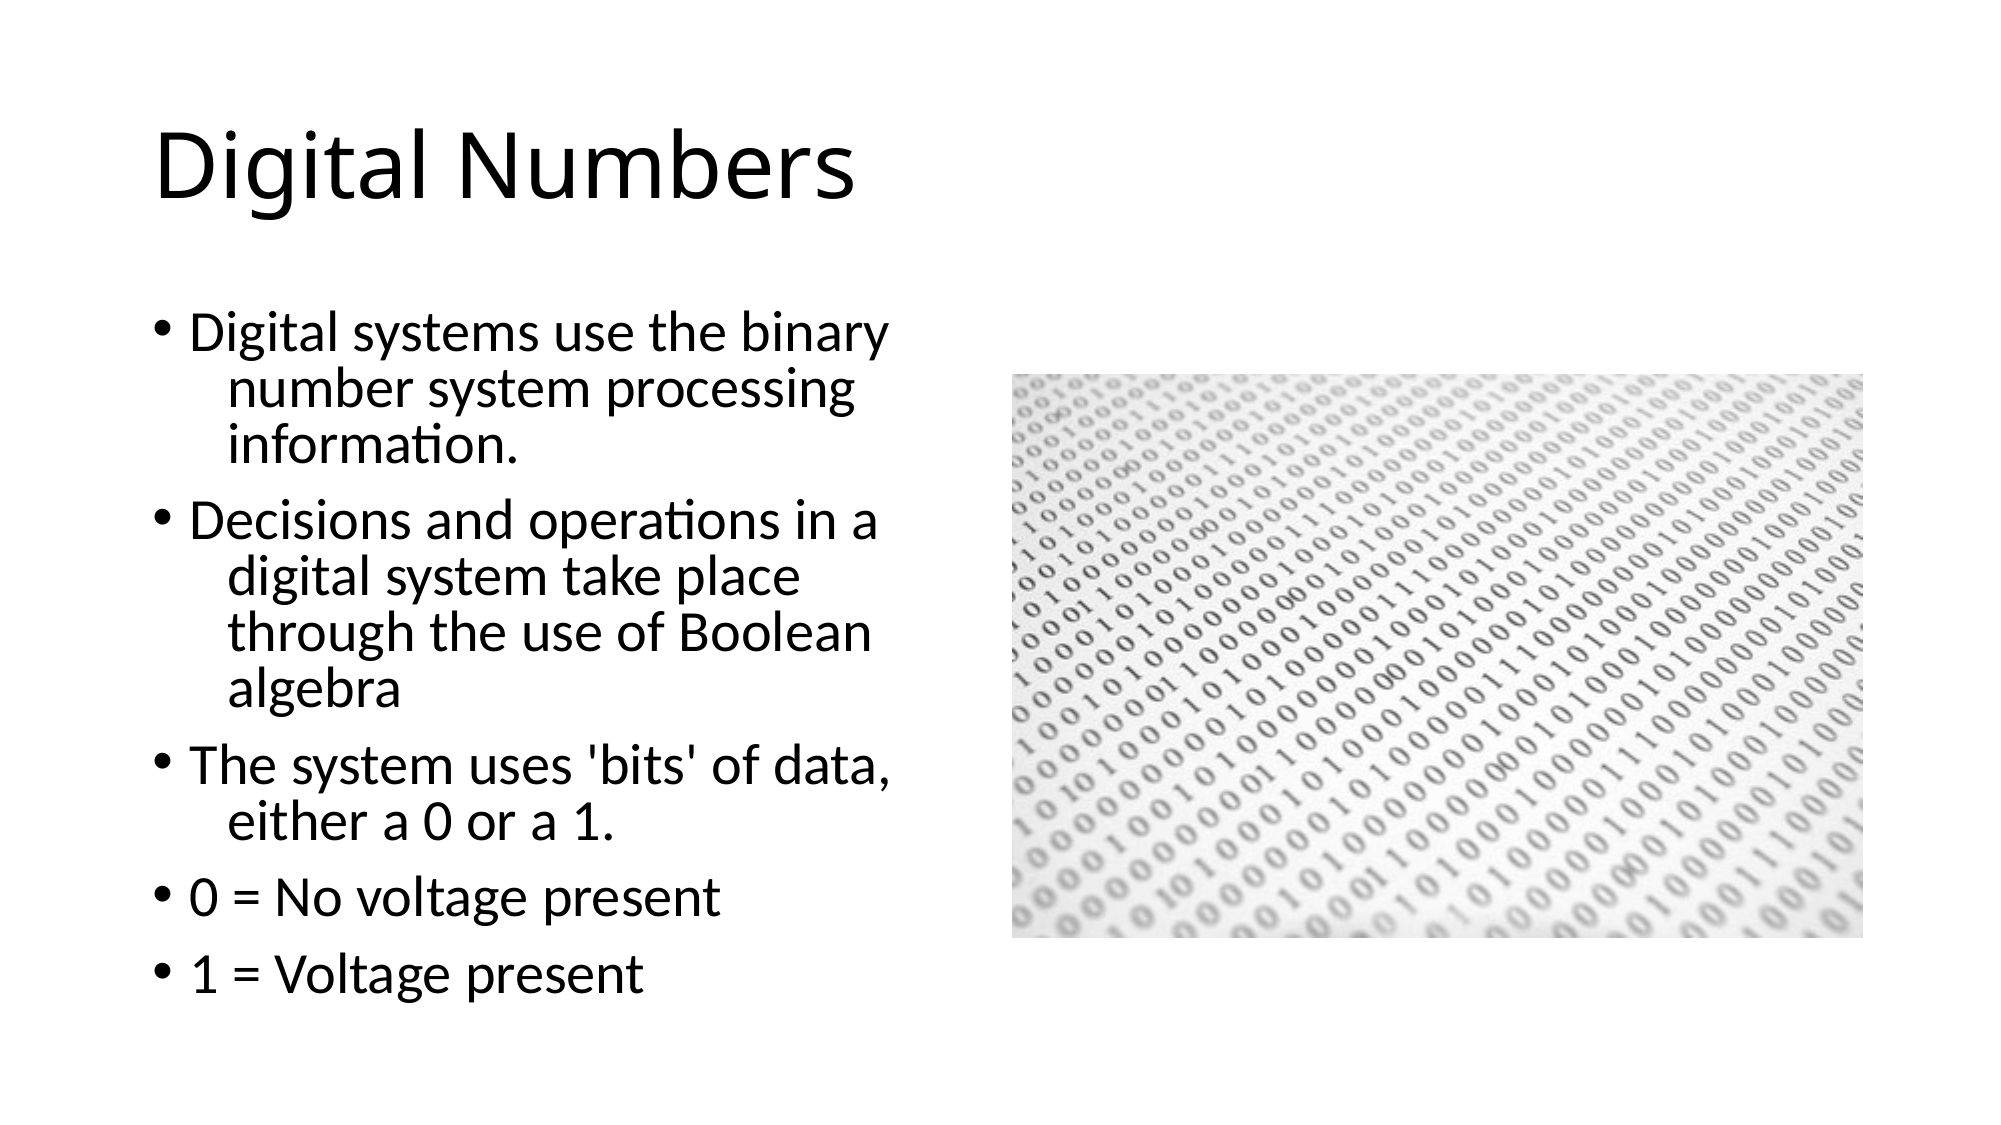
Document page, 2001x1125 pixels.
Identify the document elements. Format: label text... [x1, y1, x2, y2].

picture [1012, 375, 1863, 938]
title Digital Numbers [137, 59, 1863, 278]
list Digital systems use the binary number system processing information. Decisions and operations in a digital system take place through the use of Boolean algebra The system uses 'bits' of data, either a 0 or a 1. 0 = No voltage present 1 = Voltage present [137, 299, 988, 1014]
